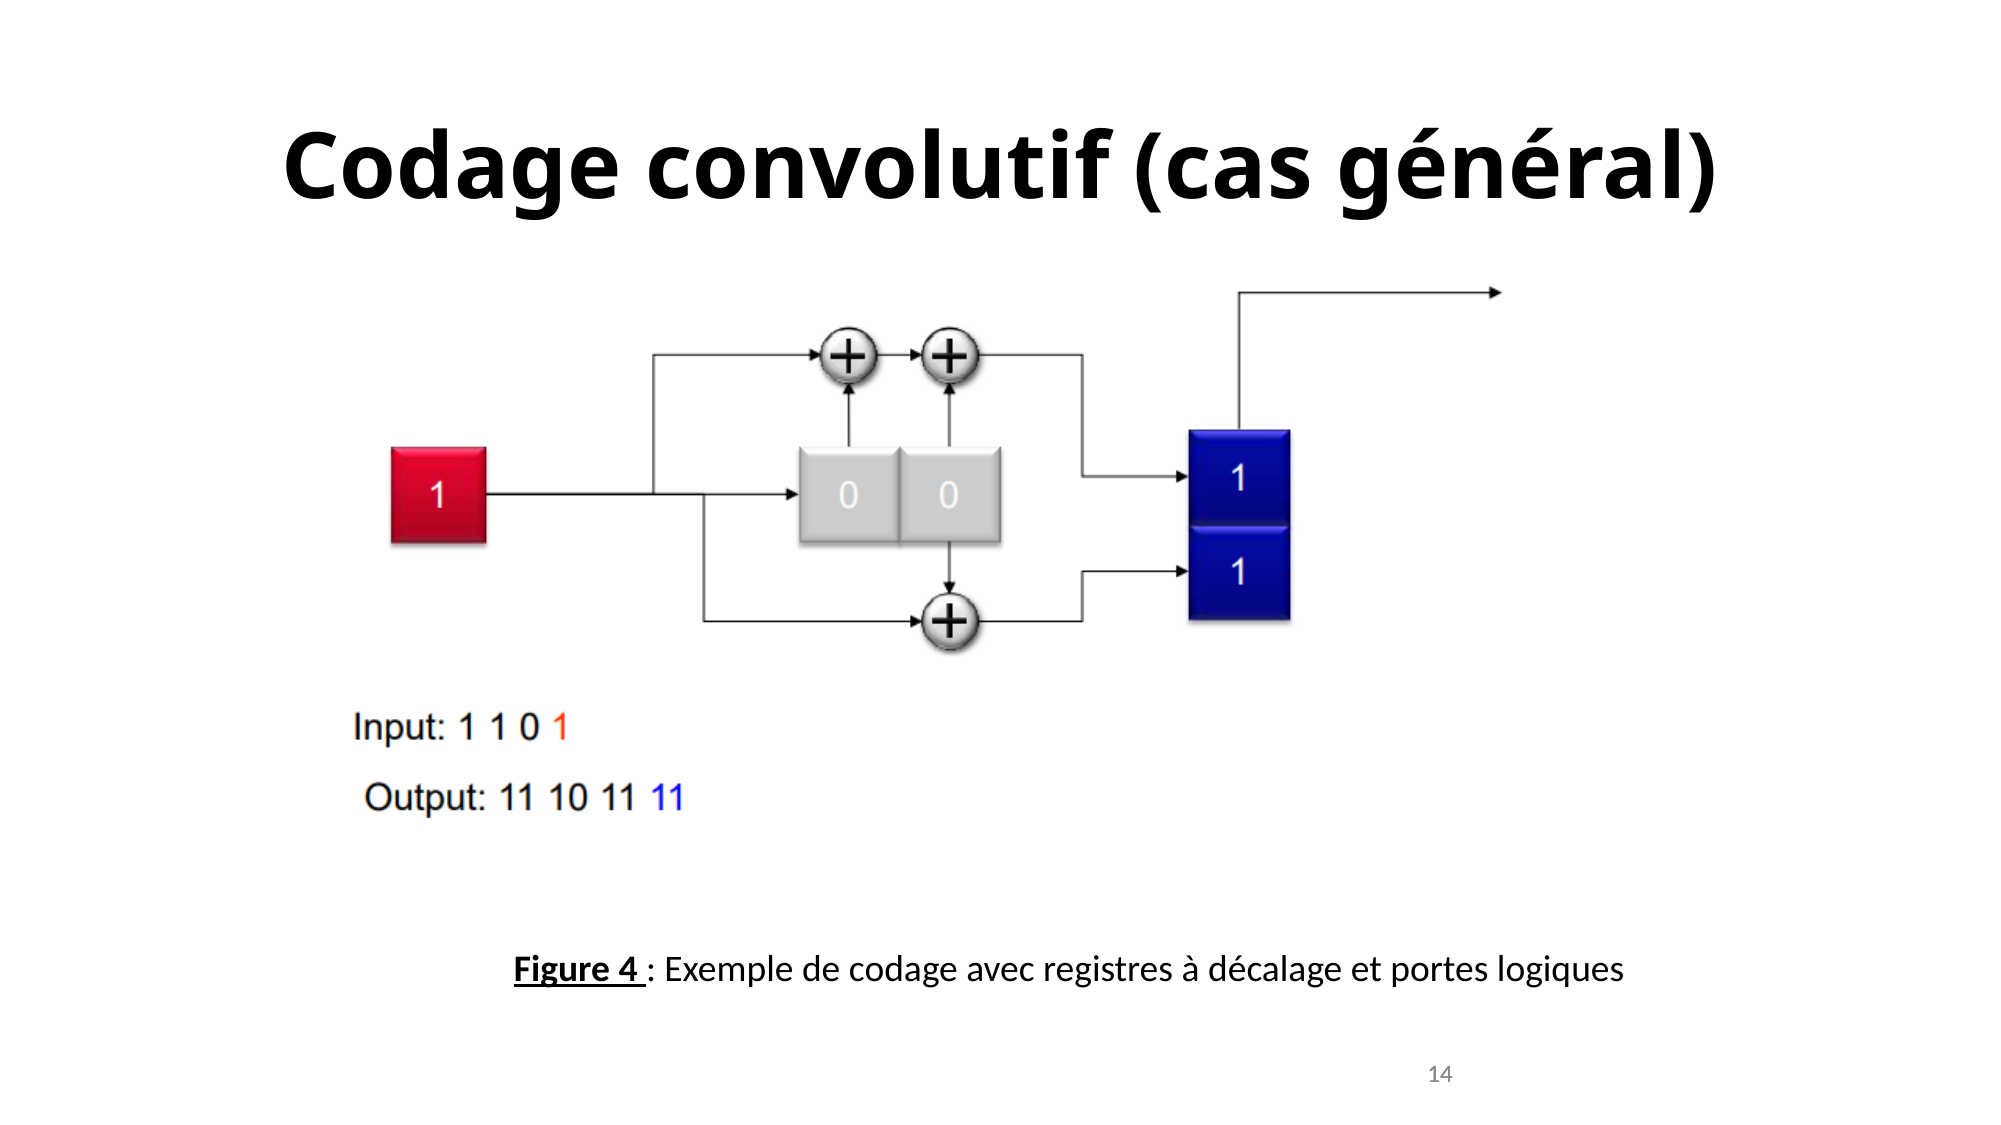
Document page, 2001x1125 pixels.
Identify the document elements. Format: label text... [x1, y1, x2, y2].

text_box [1412, 1042, 1863, 1103]
title Codage convolutif (cas général) [137, 59, 1863, 278]
text_box Figure 4 : Exemple de codage avec registres à décalage et portes logiques [498, 936, 1653, 998]
picture [274, 234, 1519, 848]
